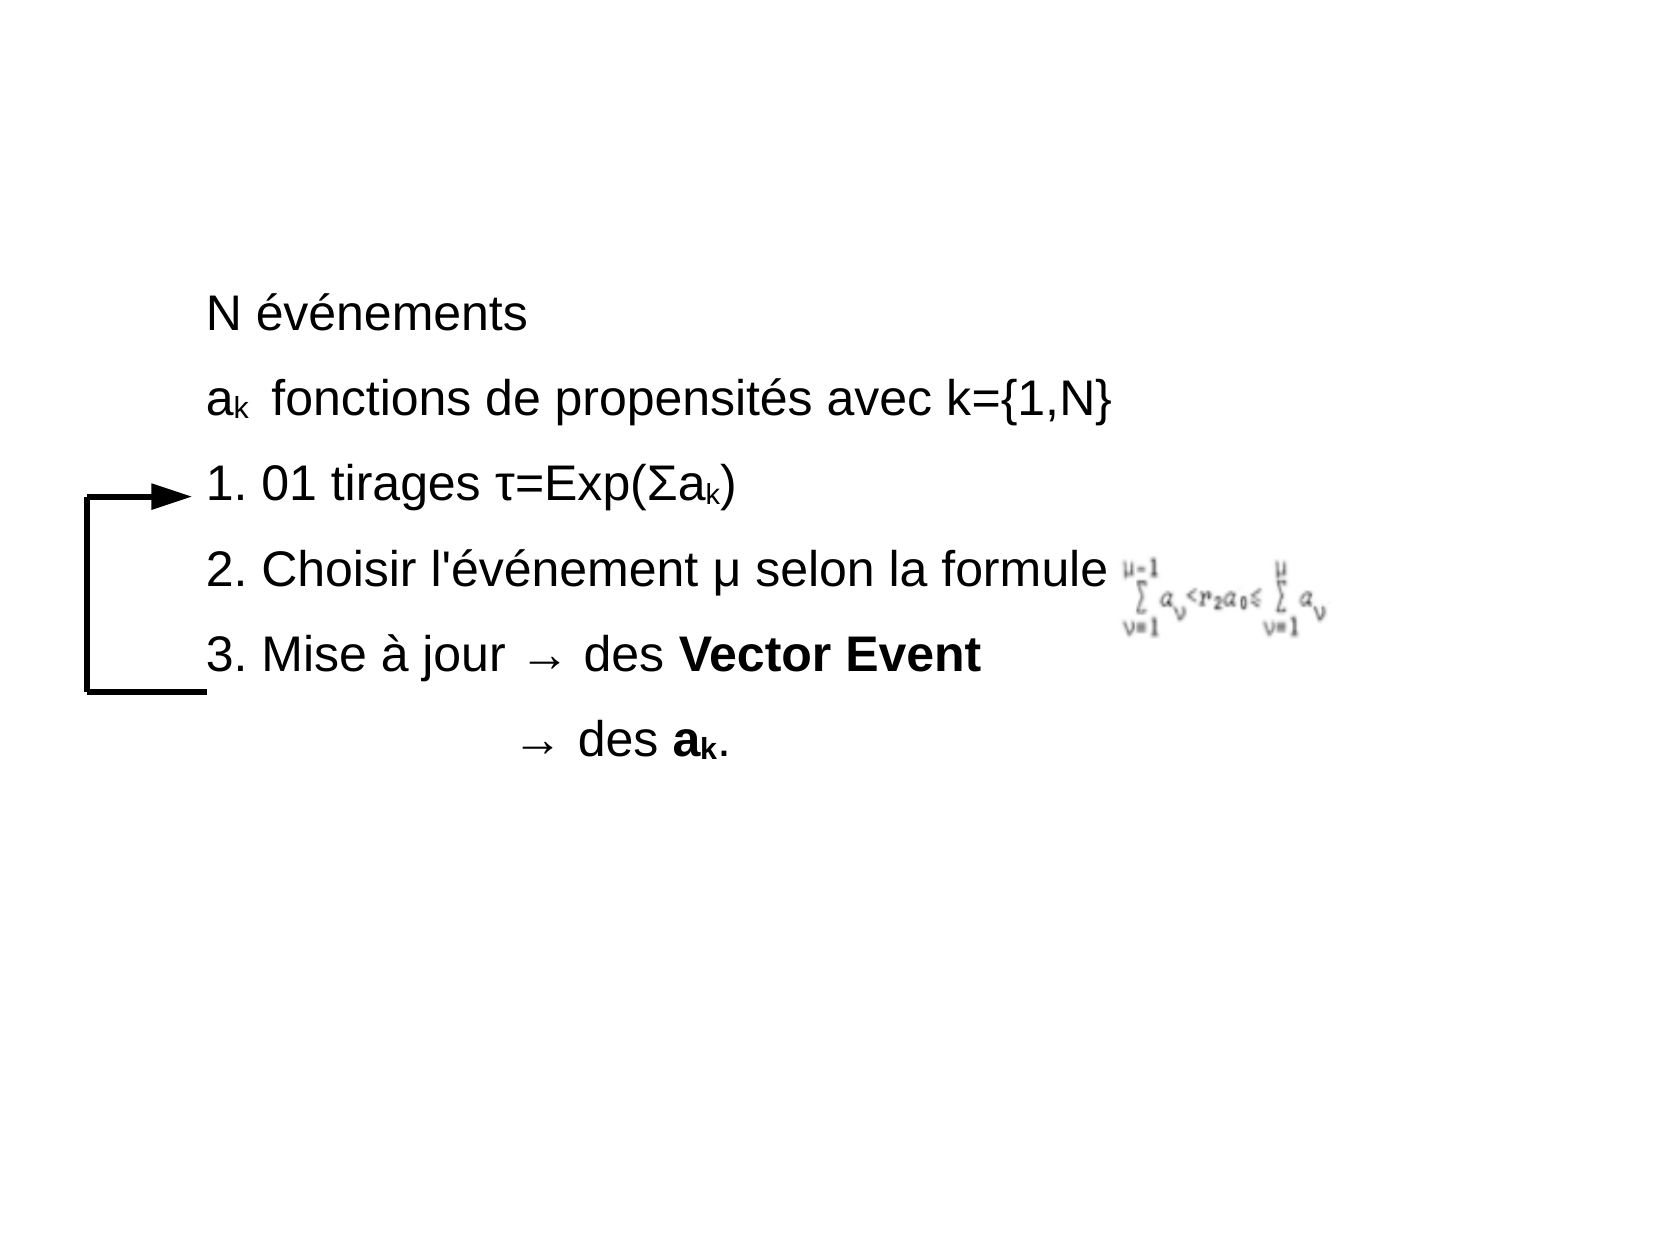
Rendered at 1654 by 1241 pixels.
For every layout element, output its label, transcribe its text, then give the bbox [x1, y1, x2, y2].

picture [1108, 547, 1351, 661]
list N événements ak fonctions de propensités avec k={1,N} 1. 01 tirages τ=Exp(Σak) 2. Choisir l'événement μ selon la formule 3. Mise à jour → des Vector Event → des ak. [135, 285, 1613, 1005]
